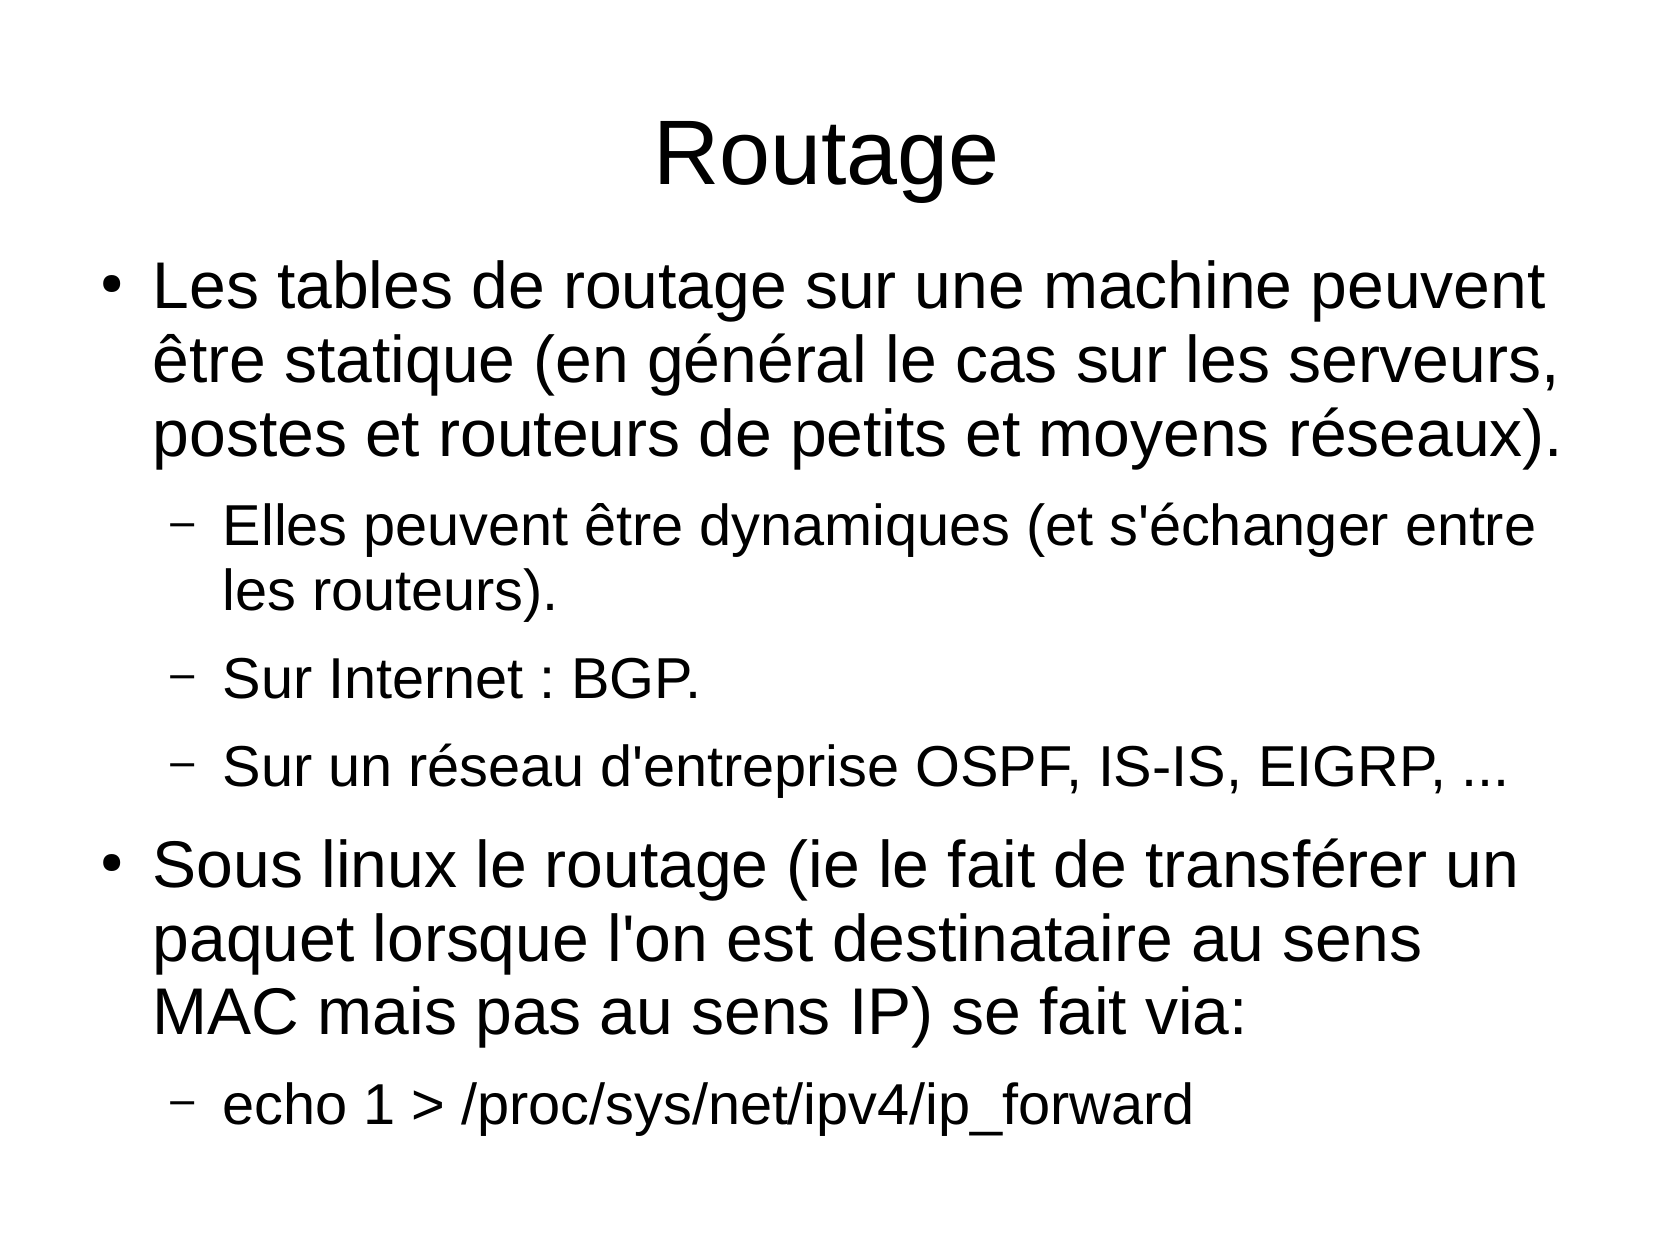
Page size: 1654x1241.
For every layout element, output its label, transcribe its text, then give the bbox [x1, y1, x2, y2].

list Les tables de routage sur une machine peuvent être statique (en général le cas sur les serveurs, postes et routeurs de petits et moyens réseaux). Elles peuvent être dynamiques (et s'échanger entre les routeurs). Sur Internet : BGP. Sur un réseau d'entreprise OSPF, IS-IS, EIGRP, ... Sous linux le routage (ie le fait de transférer un paquet lorsque l'on est destinataire au sens MAC mais pas au sens IP) se fait via: echo 1 > /proc/sys/net/ipv4/ip_forward [82, 248, 1571, 1218]
title Routage [82, 49, 1571, 248]
